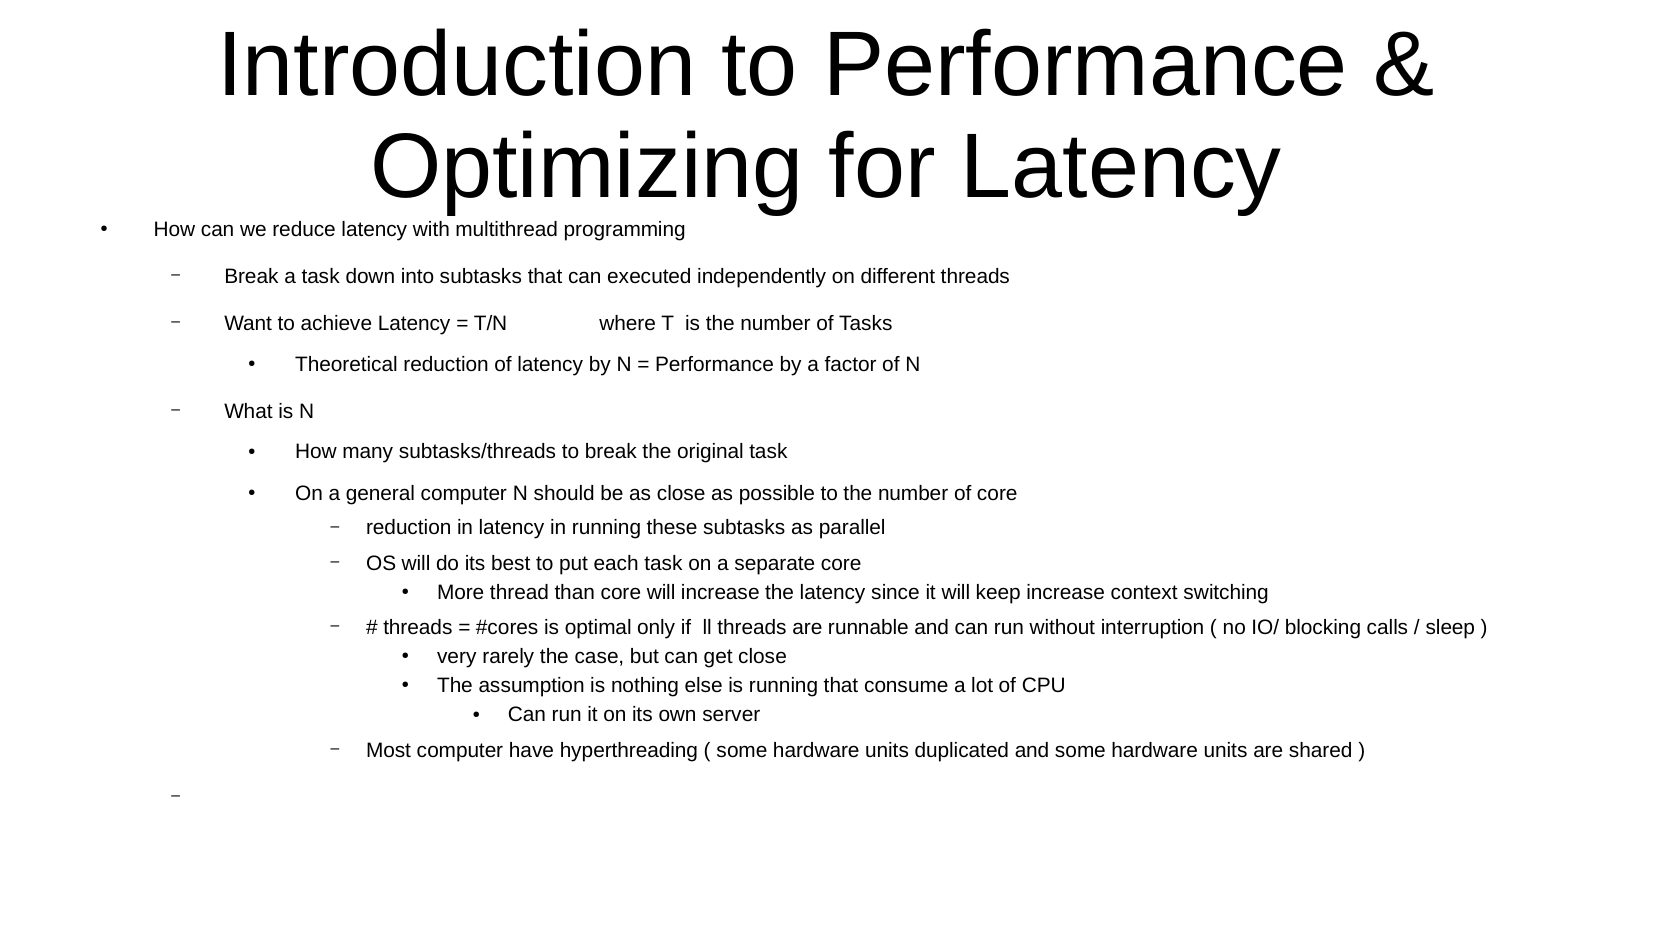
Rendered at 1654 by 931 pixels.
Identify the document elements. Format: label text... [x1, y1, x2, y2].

title Introduction to Performance & Optimizing for Latency [82, 12, 1571, 217]
list How can we reduce latency with multithread programming Break a task down into subtasks that can executed independently on different threads Want to achieve Latency = T/N where T is the number of Tasks Theoretical reduction of latency by N = Performance by a factor of N What is N How many subtasks/threads to break the original task On a general computer N should be as close as possible to the number of core reduction in latency in running these subtasks as parallel OS will do its best to put each task on a separate core More thread than core will increase the latency since it will keep increase context switching # threads = #cores is optimal only if ll threads are runnable and can run without interruption ( no IO/ blocking calls / sleep ) very rarely the case, but can get close The assumption is nothing else is running that consume a lot of CPU Can run it on its own server Most computer have hyperthreading ( some hardware units duplicated and some hardware units are shared ) [82, 217, 1621, 916]
